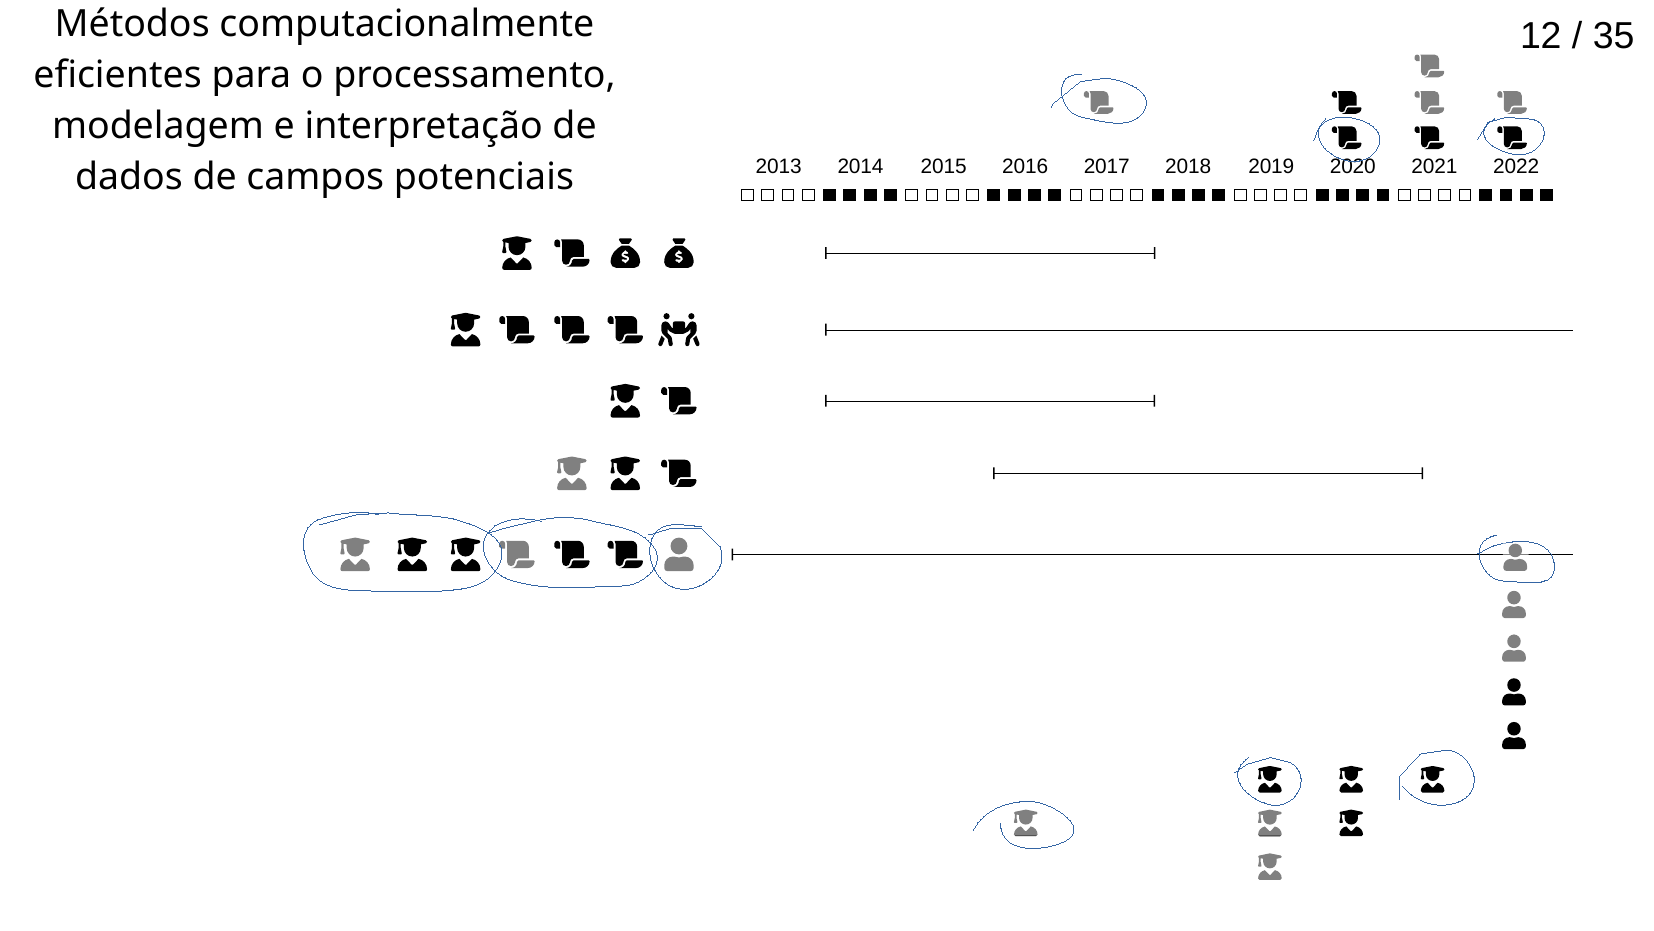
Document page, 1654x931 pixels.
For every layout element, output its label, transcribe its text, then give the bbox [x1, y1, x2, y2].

text_box [550, 450, 589, 493]
text_box [864, 189, 877, 201]
picture [607, 538, 644, 571]
text_box [905, 189, 918, 201]
text_box [1130, 189, 1143, 201]
picture [1497, 124, 1527, 151]
text_box [1356, 189, 1369, 201]
text_box 2019 [1233, 147, 1310, 186]
text_box [1192, 189, 1205, 201]
text_box [1500, 189, 1512, 201]
picture [1502, 721, 1526, 750]
text_box [1540, 189, 1553, 201]
picture [1258, 766, 1282, 793]
text_box [1294, 189, 1307, 201]
picture [610, 238, 641, 268]
picture [397, 537, 428, 572]
text_box 2015 [905, 147, 982, 186]
text_box [761, 189, 774, 201]
picture [502, 236, 532, 270]
text_box [1336, 189, 1349, 201]
text_box [966, 189, 979, 201]
picture [661, 385, 697, 417]
picture [658, 313, 700, 347]
text_box [987, 189, 1000, 201]
text_box [1502, 542, 1529, 572]
text_box [1083, 83, 1115, 119]
text_box [823, 189, 836, 201]
picture [1339, 765, 1364, 793]
text_box [1418, 189, 1431, 201]
text_box [884, 189, 897, 201]
text_box [1028, 189, 1041, 201]
text_box [1257, 851, 1284, 880]
text_box [659, 534, 698, 577]
picture [499, 313, 535, 346]
text_box [1254, 189, 1267, 201]
picture [1414, 124, 1445, 151]
picture [1420, 766, 1445, 793]
text_box [926, 189, 938, 201]
picture [554, 313, 590, 346]
text_box 2016 [987, 147, 1064, 186]
text_box [1520, 189, 1533, 201]
text_box [1212, 189, 1225, 201]
picture [450, 312, 481, 347]
picture [1331, 89, 1362, 116]
text_box [1479, 189, 1492, 201]
text_box [1008, 189, 1021, 201]
text_box [1048, 189, 1061, 201]
text_box [1377, 189, 1389, 201]
text_box [1501, 590, 1528, 619]
text_box [1501, 634, 1528, 663]
picture [661, 457, 697, 489]
text_box [802, 189, 815, 201]
text_box [499, 532, 538, 575]
picture [610, 383, 641, 418]
text_box 2014 [822, 147, 899, 186]
picture [1502, 678, 1526, 706]
text_box 2017 [1068, 147, 1145, 186]
picture [664, 238, 694, 268]
text_box [1110, 189, 1123, 201]
text_box [741, 189, 754, 201]
text_box [1413, 83, 1446, 119]
text_box 2021 [1396, 147, 1473, 186]
text_box [1172, 189, 1185, 201]
text_box [1234, 189, 1247, 201]
picture [554, 237, 590, 269]
text_box 2018 [1150, 147, 1227, 186]
text_box <number> / 35 [1375, 0, 1654, 71]
text_box [1152, 189, 1164, 201]
picture [1339, 809, 1364, 837]
text_box [1013, 806, 1040, 836]
text_box [1413, 46, 1446, 82]
text_box [1070, 189, 1082, 201]
text_box [1090, 189, 1103, 201]
text_box [1438, 189, 1451, 201]
text_box 2022 [1478, 147, 1555, 186]
picture [607, 313, 644, 346]
text_box [1257, 806, 1284, 836]
text_box 2020 [1315, 147, 1391, 186]
text_box [1316, 189, 1329, 201]
picture [1331, 124, 1362, 151]
text_box [333, 532, 372, 575]
text_box [782, 189, 794, 201]
picture [450, 537, 481, 572]
text_box [946, 189, 959, 201]
text_box Métodos computacionalmente eficientes para o processamento, modelagem e interpretação de dados de campos potenciais [11, 35, 638, 162]
text_box [1398, 189, 1411, 201]
text_box [1459, 189, 1471, 201]
text_box 2013 [740, 147, 817, 186]
text_box [1496, 83, 1529, 119]
text_box [843, 189, 856, 201]
text_box [1274, 189, 1287, 201]
picture [610, 456, 641, 491]
picture [554, 538, 590, 571]
